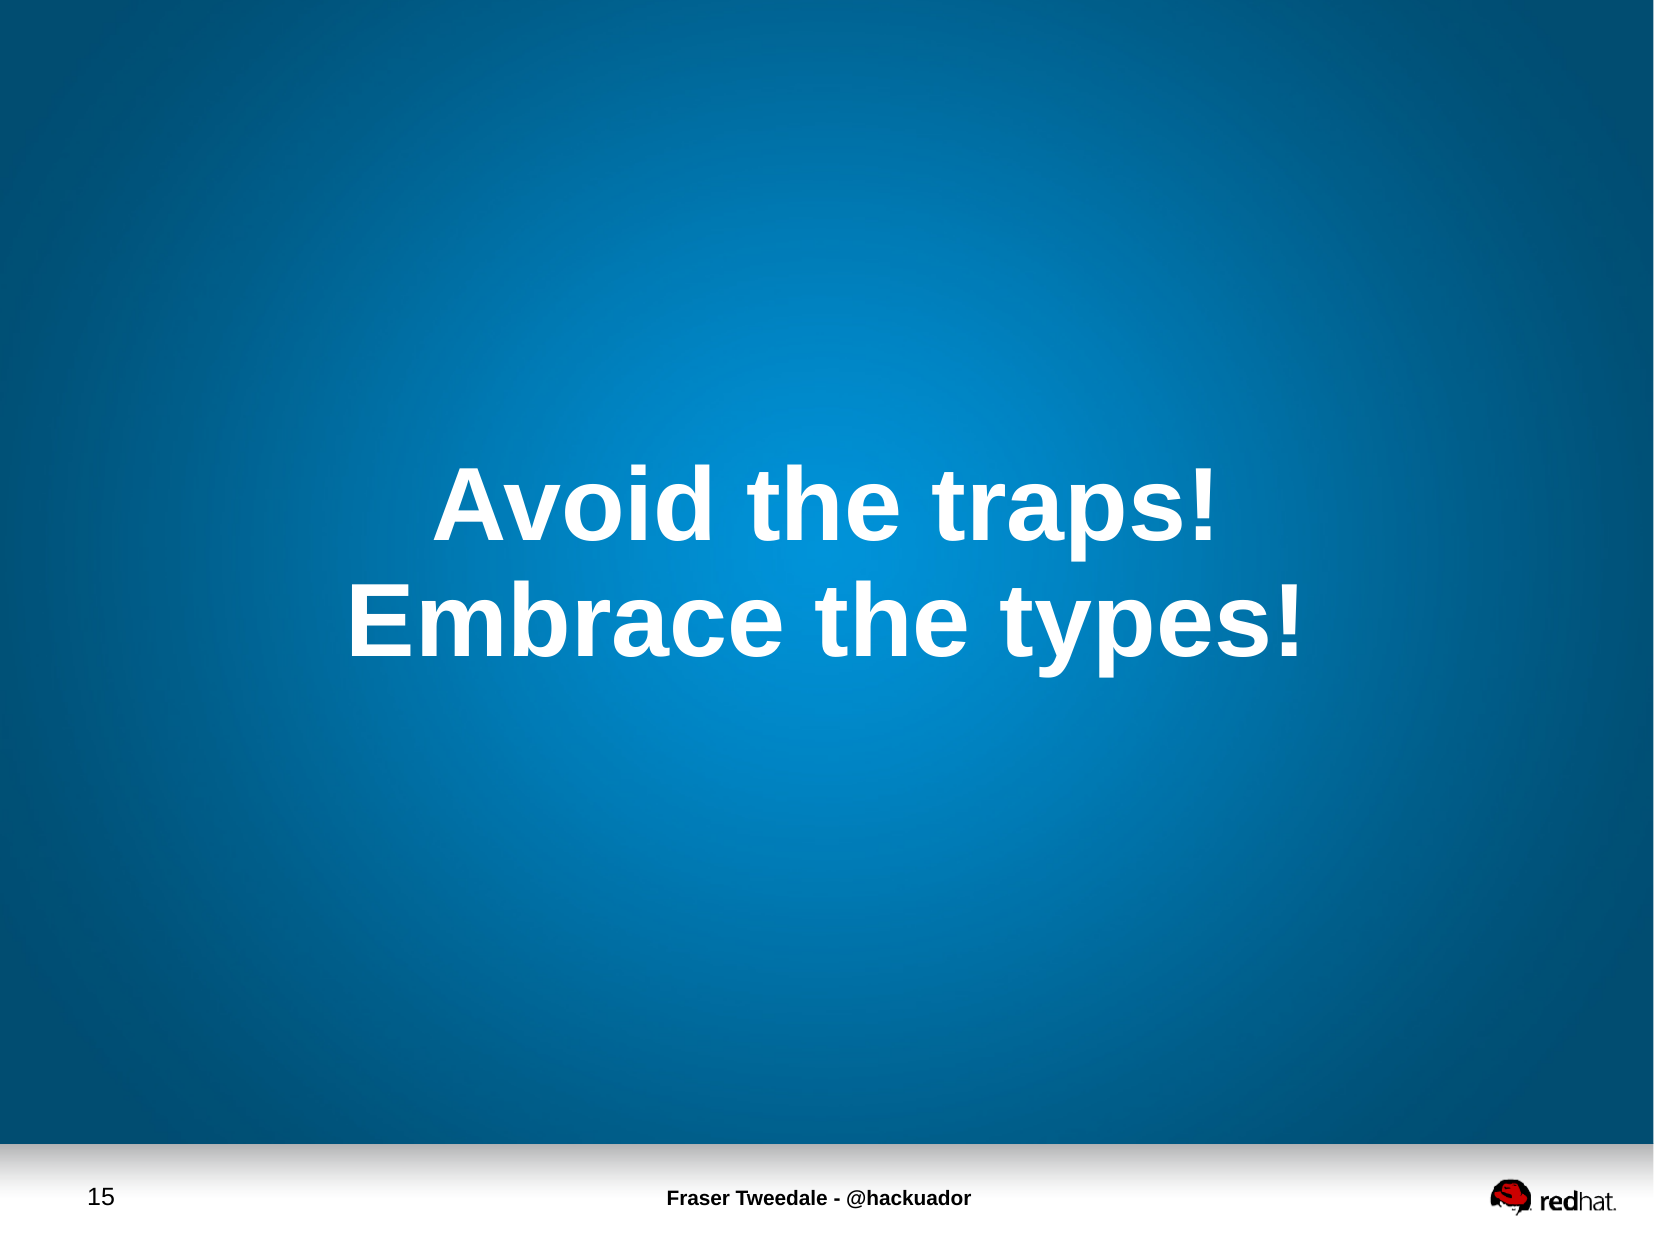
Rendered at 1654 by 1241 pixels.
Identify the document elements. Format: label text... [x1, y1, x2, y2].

picture [0, 1145, 1654, 1241]
title Avoid the traps! Embrace the types! [82, 262, 1571, 862]
